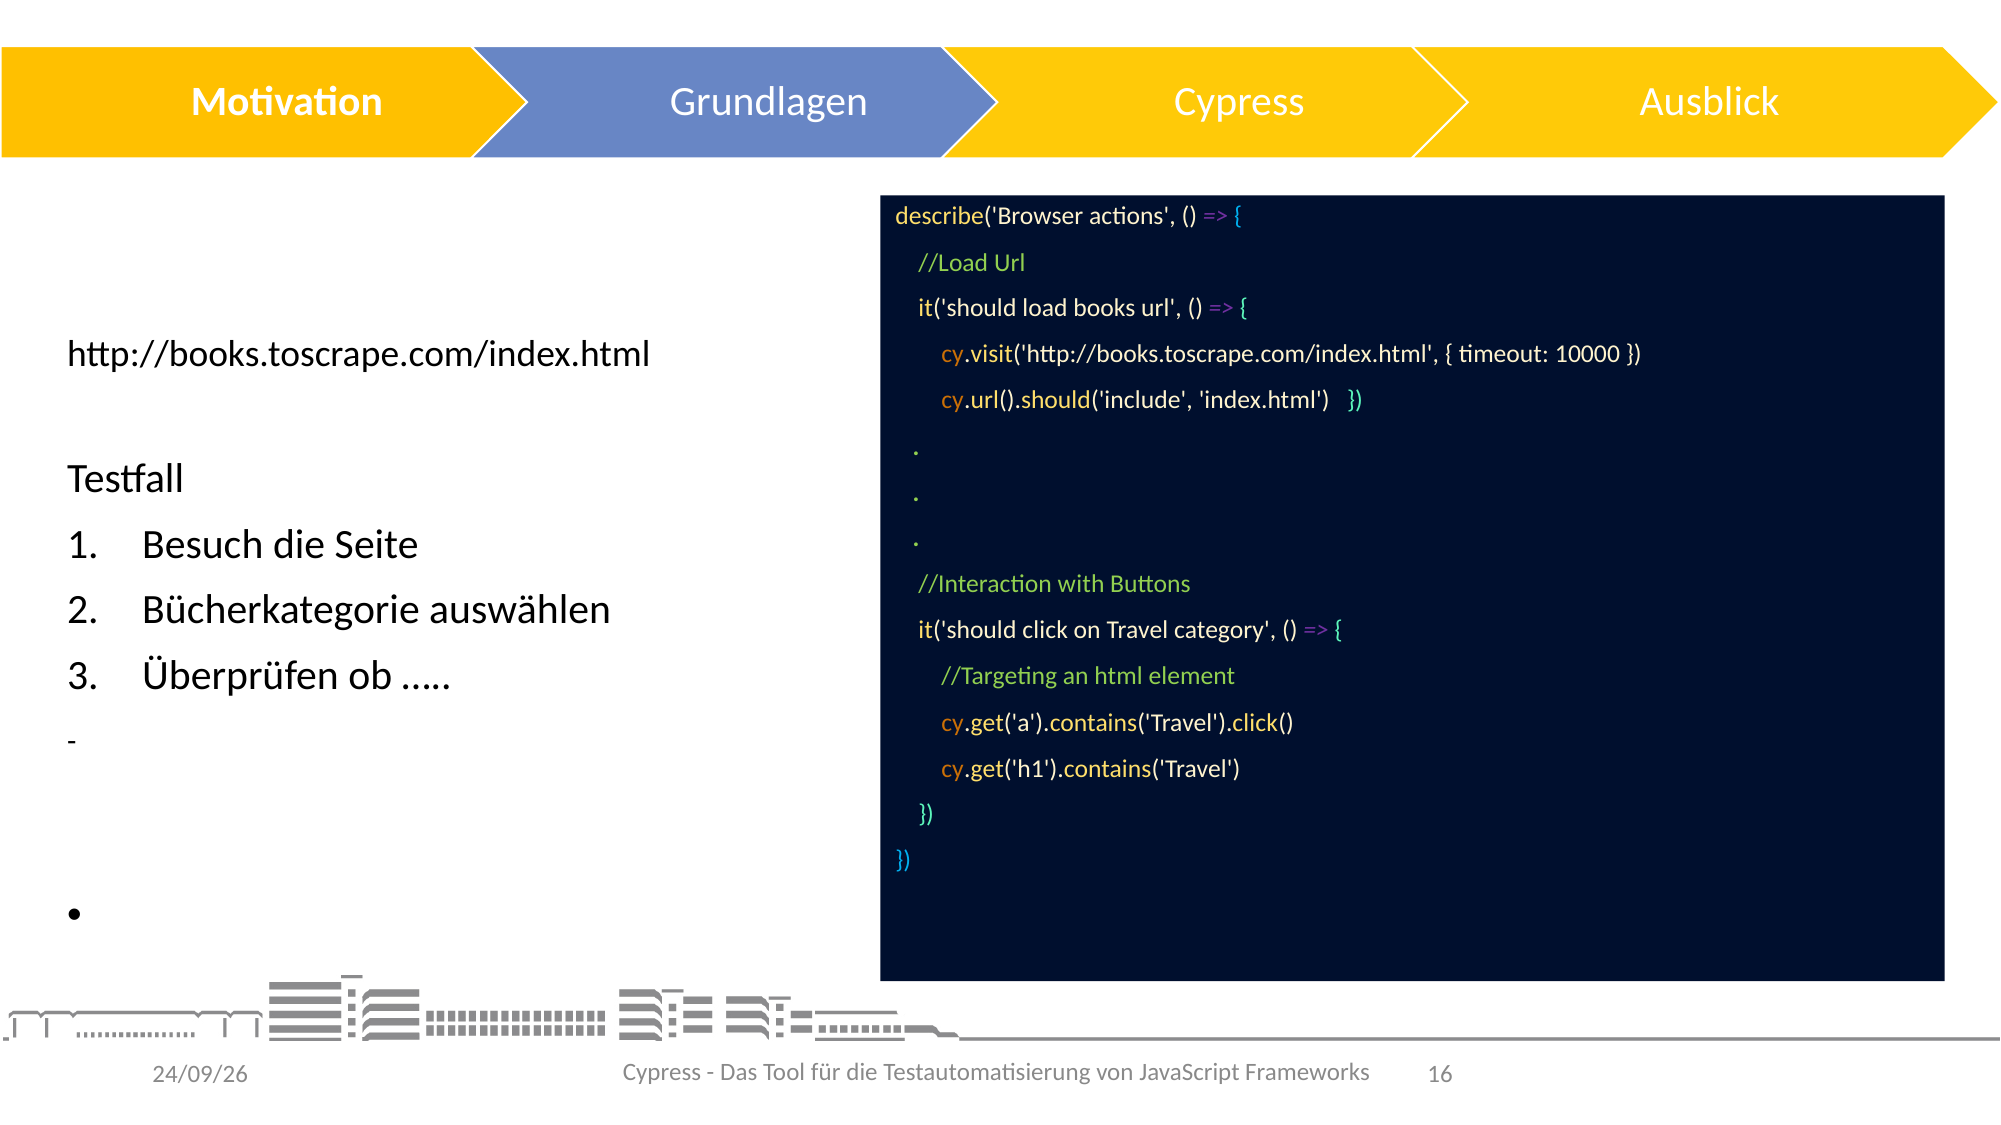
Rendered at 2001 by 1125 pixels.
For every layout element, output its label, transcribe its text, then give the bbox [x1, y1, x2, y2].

text_box Grundlagen [470, 46, 996, 159]
text_box Cypress - Das Tool für die Testautomatisierung von JavaScript Frameworks [588, 1042, 1412, 1103]
text_box Motivation [0, 46, 526, 159]
text_box Ausblick [1411, 46, 2000, 159]
text_box 16 [1412, 1042, 1863, 1103]
text_box http://books.toscrape.com/index.html Testfall Besuch die Seite Bücherkategorie auswählen Überprüfen ob ….. [52, 326, 800, 908]
list describe('Browser actions', () => { //Load Url it('should load books url', () => { cy.visit('http://books.toscrape.com/index.html', { timeout: 10000 }) cy.url().should('include', 'index.html') }) . . . //Interaction with Buttons it('should click on Travel category', () => { //Targeting an html element cy.get('a').contains('Travel').click() cy.get('h1').contains('Travel') }) }) [880, 195, 1945, 982]
text_box Cypress [941, 46, 1466, 159]
text_box 24/05/2022 [137, 1042, 588, 1103]
picture [0, 963, 2000, 1048]
